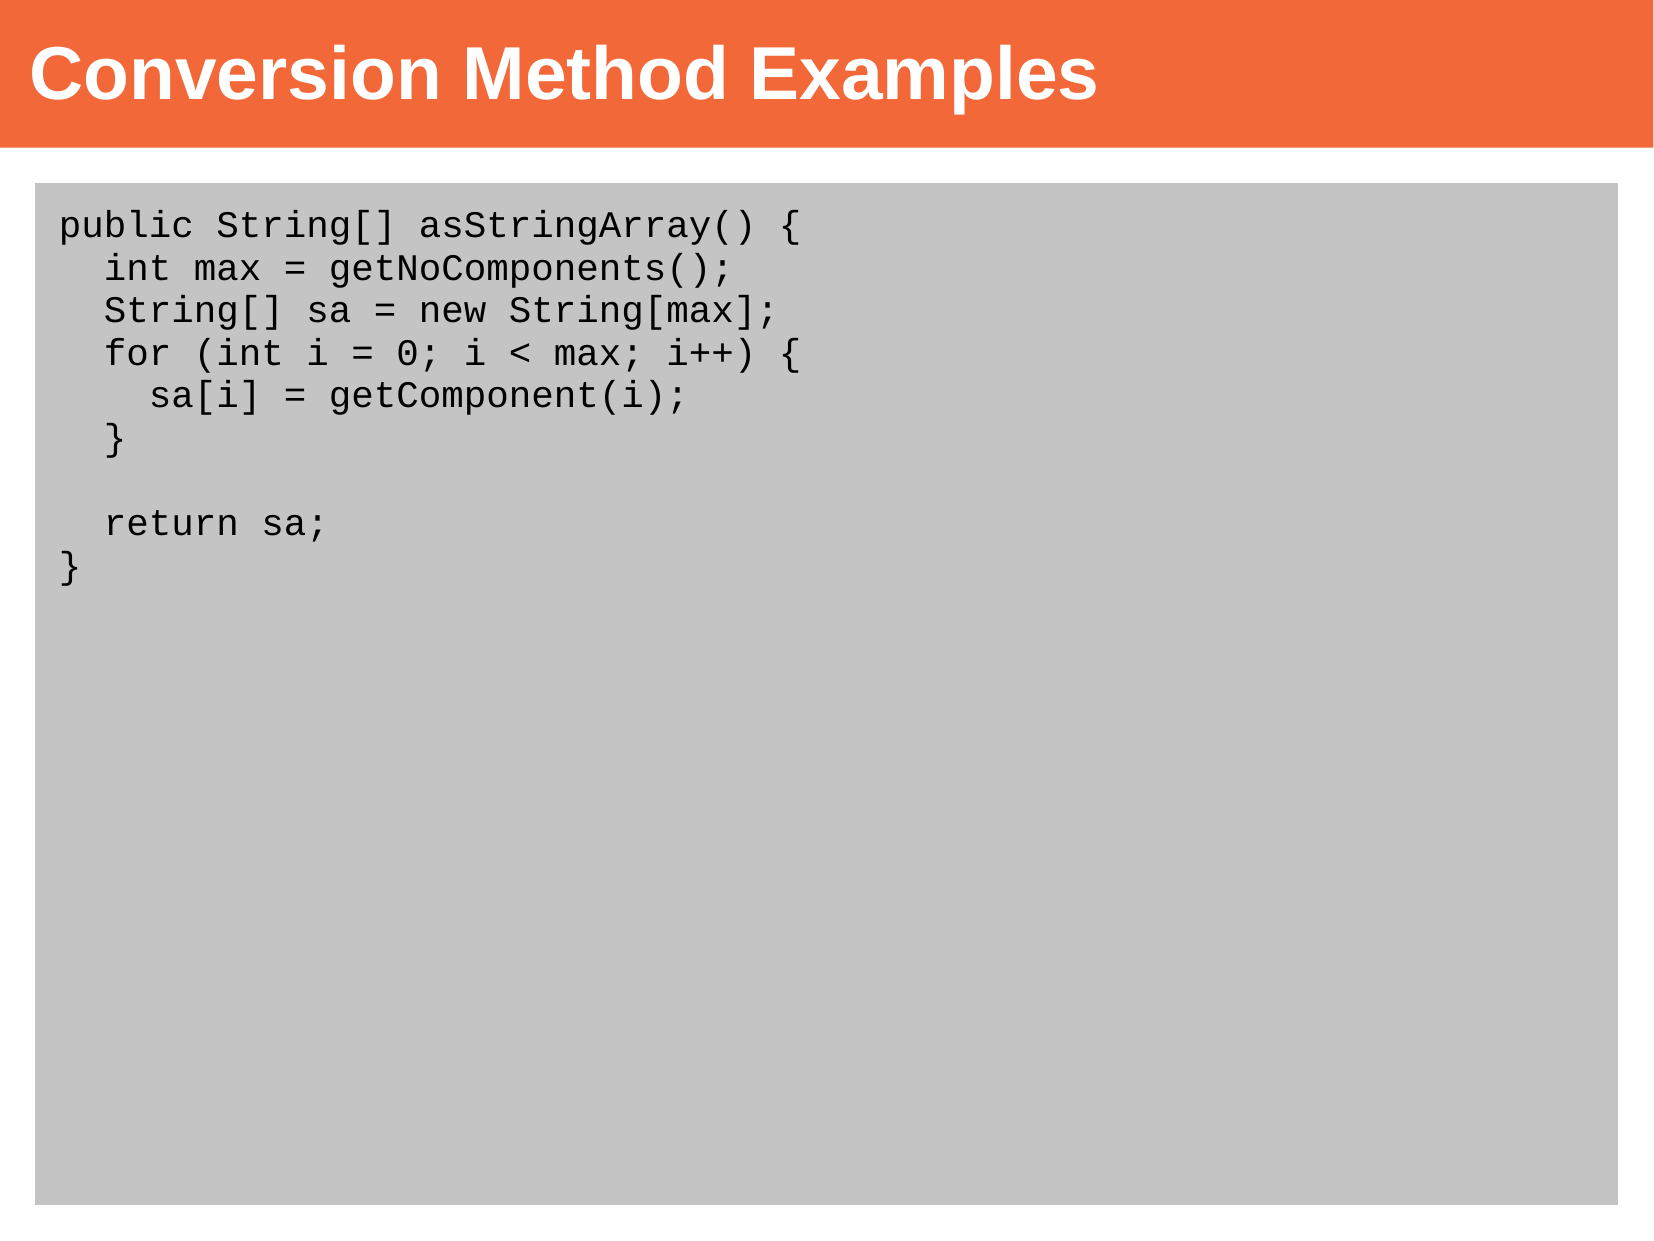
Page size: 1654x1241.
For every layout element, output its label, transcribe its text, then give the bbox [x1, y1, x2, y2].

title Conversion Method Examples [0, 0, 1654, 148]
list public String[] asStringArray() { int max = getNoComponents(); String[] sa = new String[max]; for (int i = 0; i < max; i++) { sa[i] = getComponent(i); } return sa; } [29, 177, 1625, 1211]
